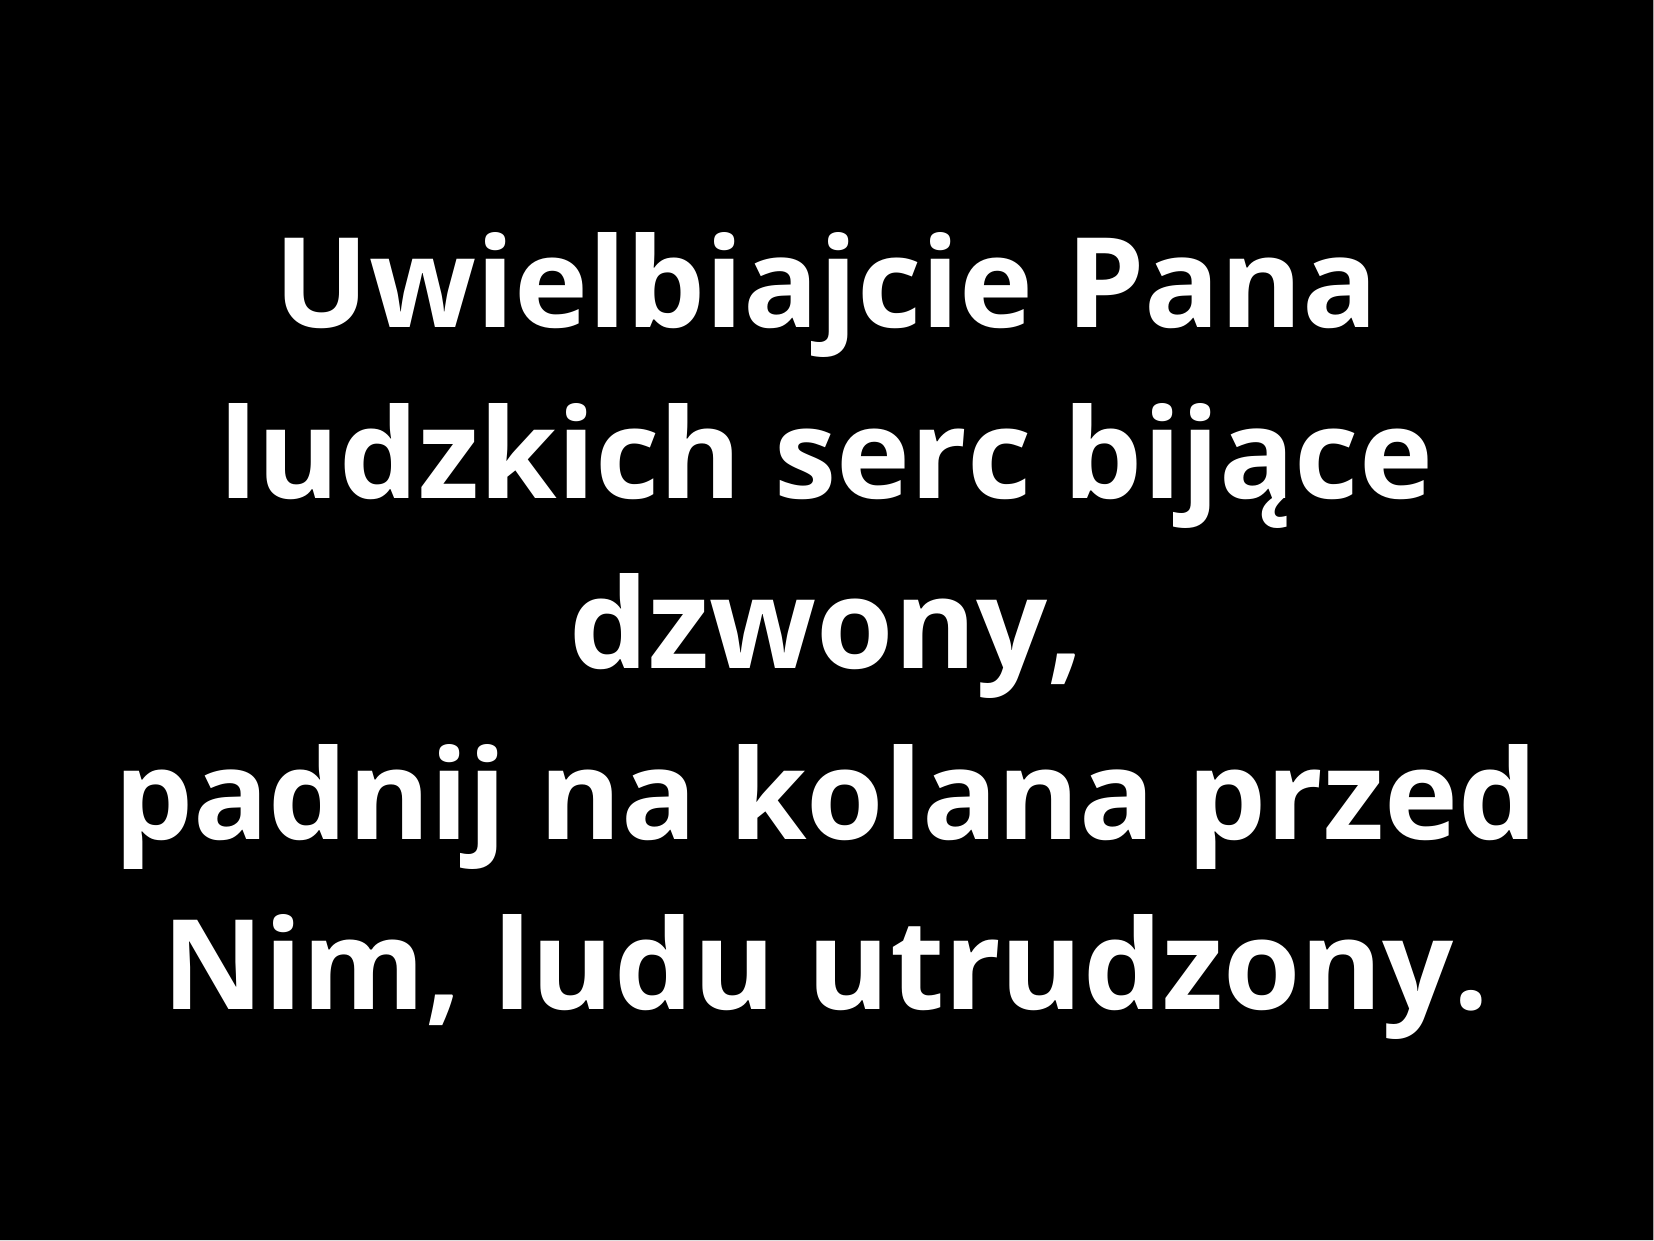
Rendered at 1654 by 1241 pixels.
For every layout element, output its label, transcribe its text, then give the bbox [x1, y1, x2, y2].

title Uwielbiajcie Pana ludzkich serc bijące dzwony, padnij na kolana przed Nim, ludu utrudzony. [0, 0, 1654, 1241]
